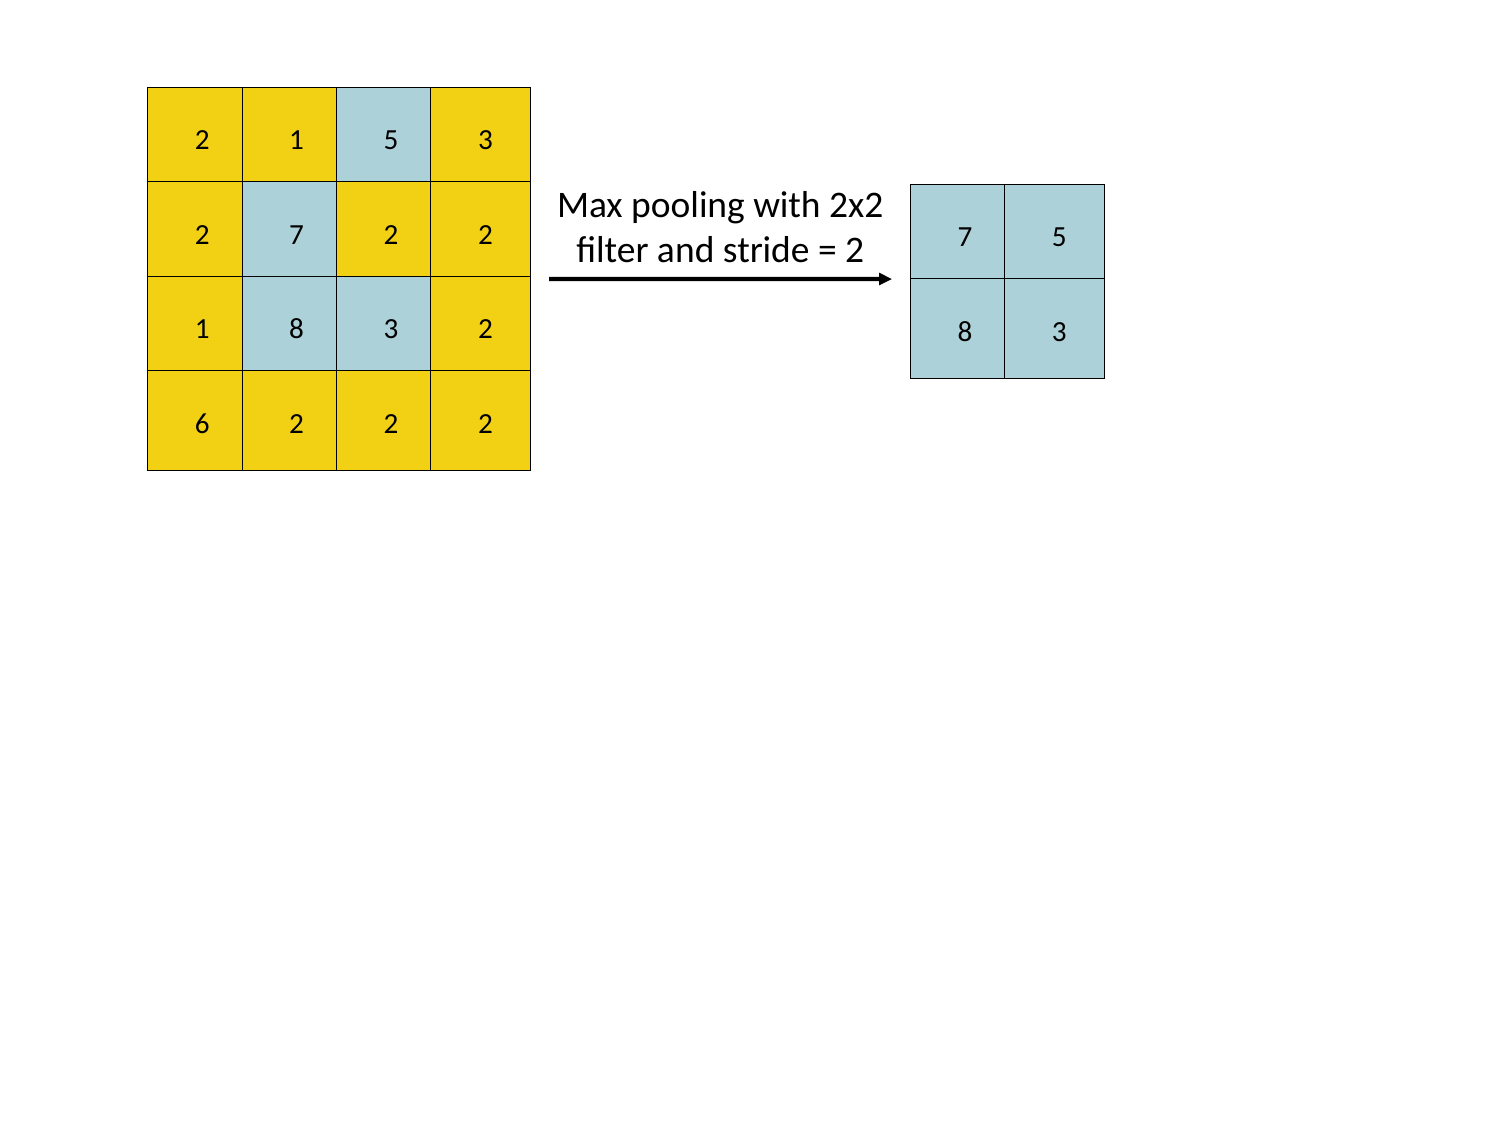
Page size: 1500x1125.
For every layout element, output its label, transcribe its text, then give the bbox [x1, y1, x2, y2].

text_box 2 [242, 370, 336, 471]
text_box 8 [910, 278, 1004, 379]
text_box 2 [336, 181, 430, 276]
text_box 2 [336, 370, 430, 471]
text_box 2 [430, 181, 531, 276]
text_box 6 [147, 370, 242, 471]
text_box Max pooling with 2x2 filter and stride = 2 [537, 172, 904, 278]
text_box 2 [430, 370, 531, 471]
text_box 3 [430, 87, 531, 181]
text_box 8 [242, 276, 336, 370]
text_box 5 [336, 87, 430, 181]
text_box 2 [147, 87, 242, 181]
text_box 5 [1004, 184, 1105, 278]
text_box 2 [147, 181, 242, 276]
text_box 7 [910, 184, 1004, 278]
text_box 3 [336, 276, 430, 370]
text_box 2 [430, 276, 531, 370]
text_box 1 [242, 87, 336, 181]
text_box 3 [1004, 278, 1105, 379]
text_box 1 [147, 276, 242, 370]
text_box 7 [242, 181, 336, 276]
